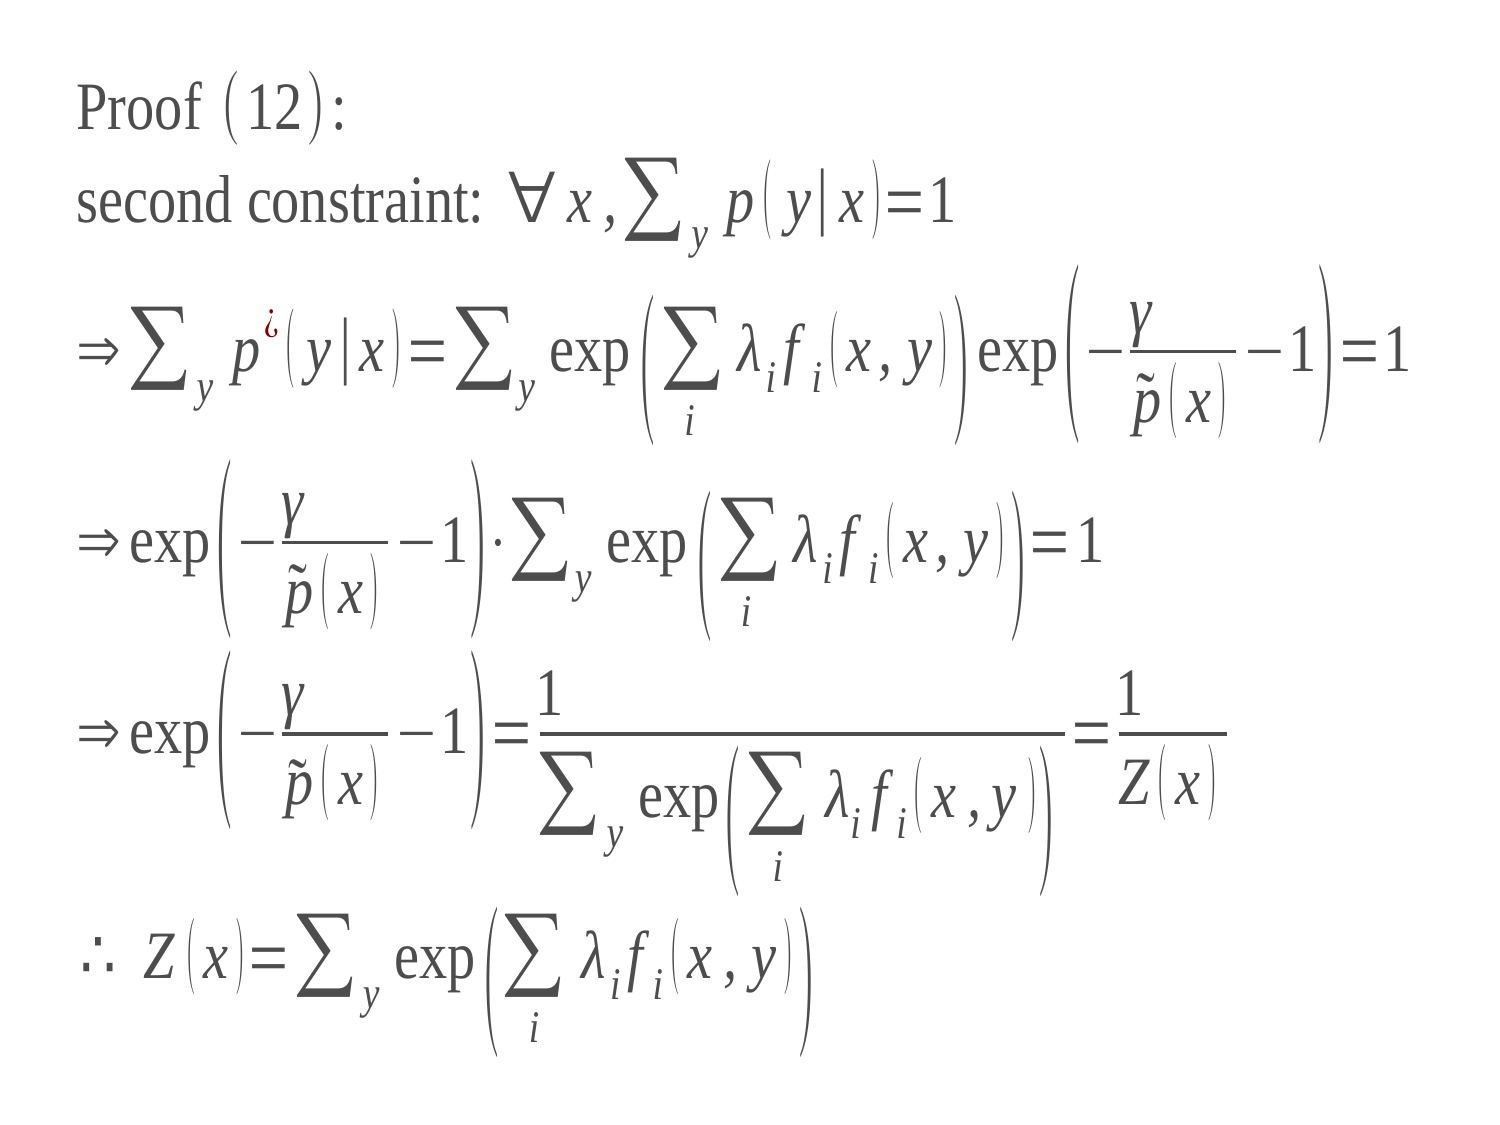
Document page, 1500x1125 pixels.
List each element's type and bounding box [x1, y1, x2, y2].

chart [62, 65, 1438, 1060]
